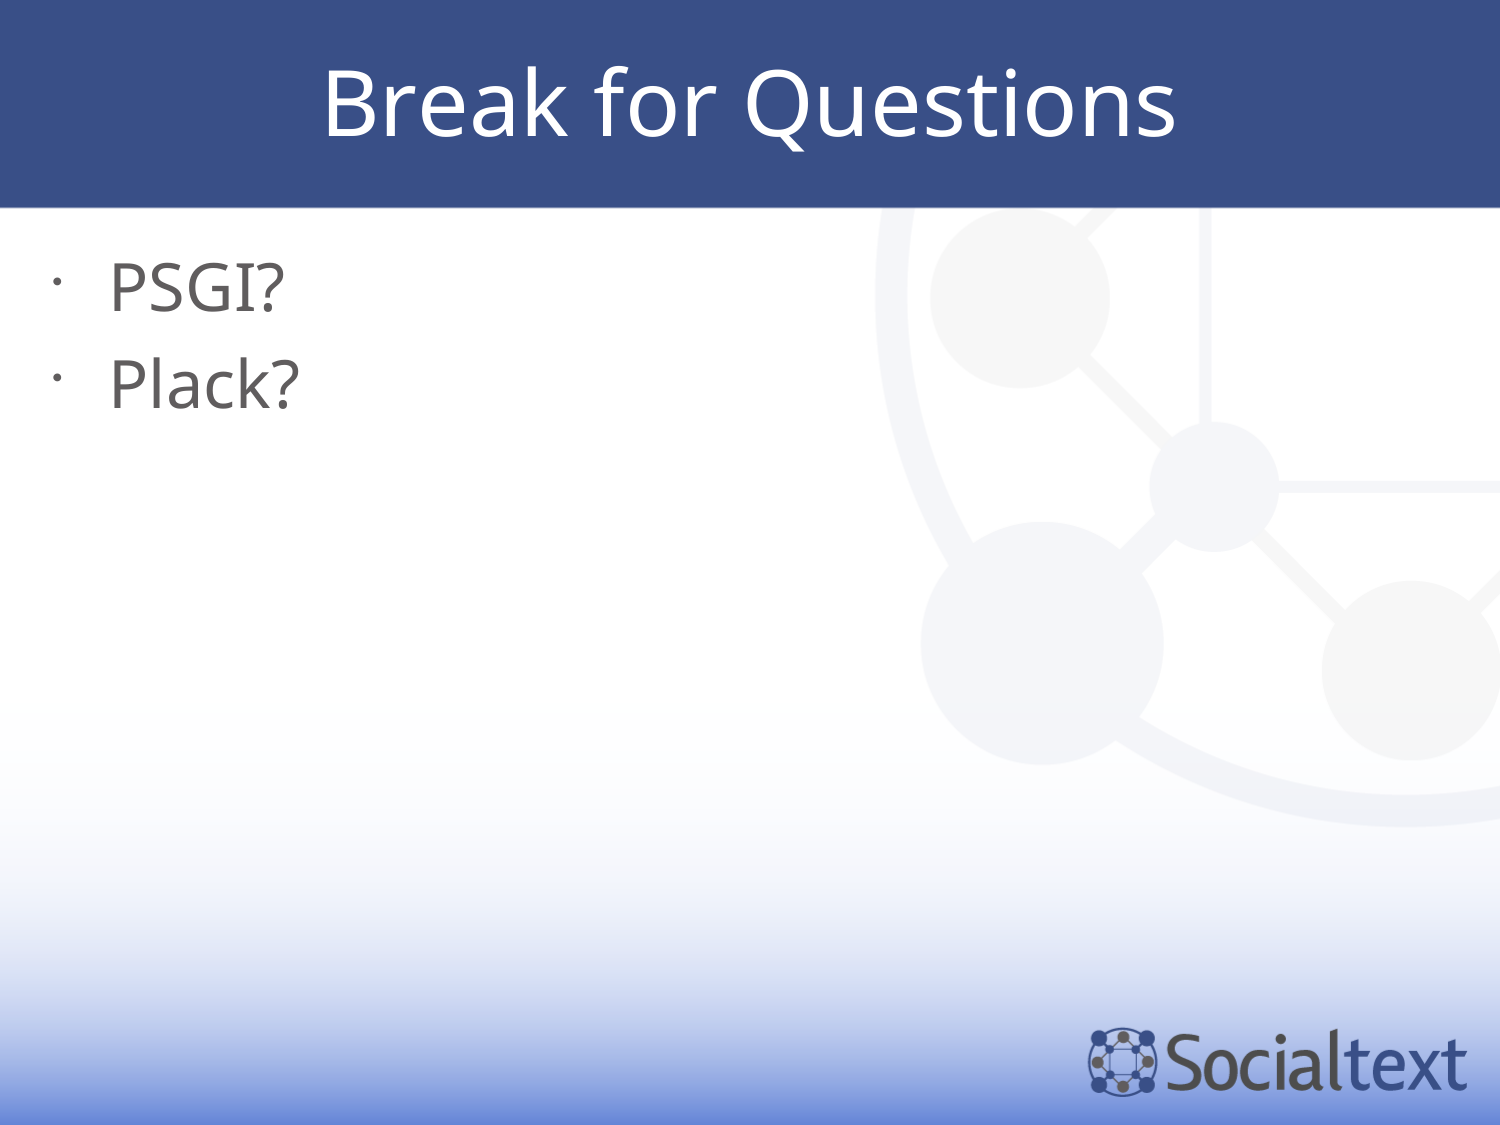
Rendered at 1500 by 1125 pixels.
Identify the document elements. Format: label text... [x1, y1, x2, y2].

title Break for Questions [12, 0, 1488, 214]
picture [0, 0, 1500, 1125]
list PSGI? Plack? [37, 237, 1463, 989]
